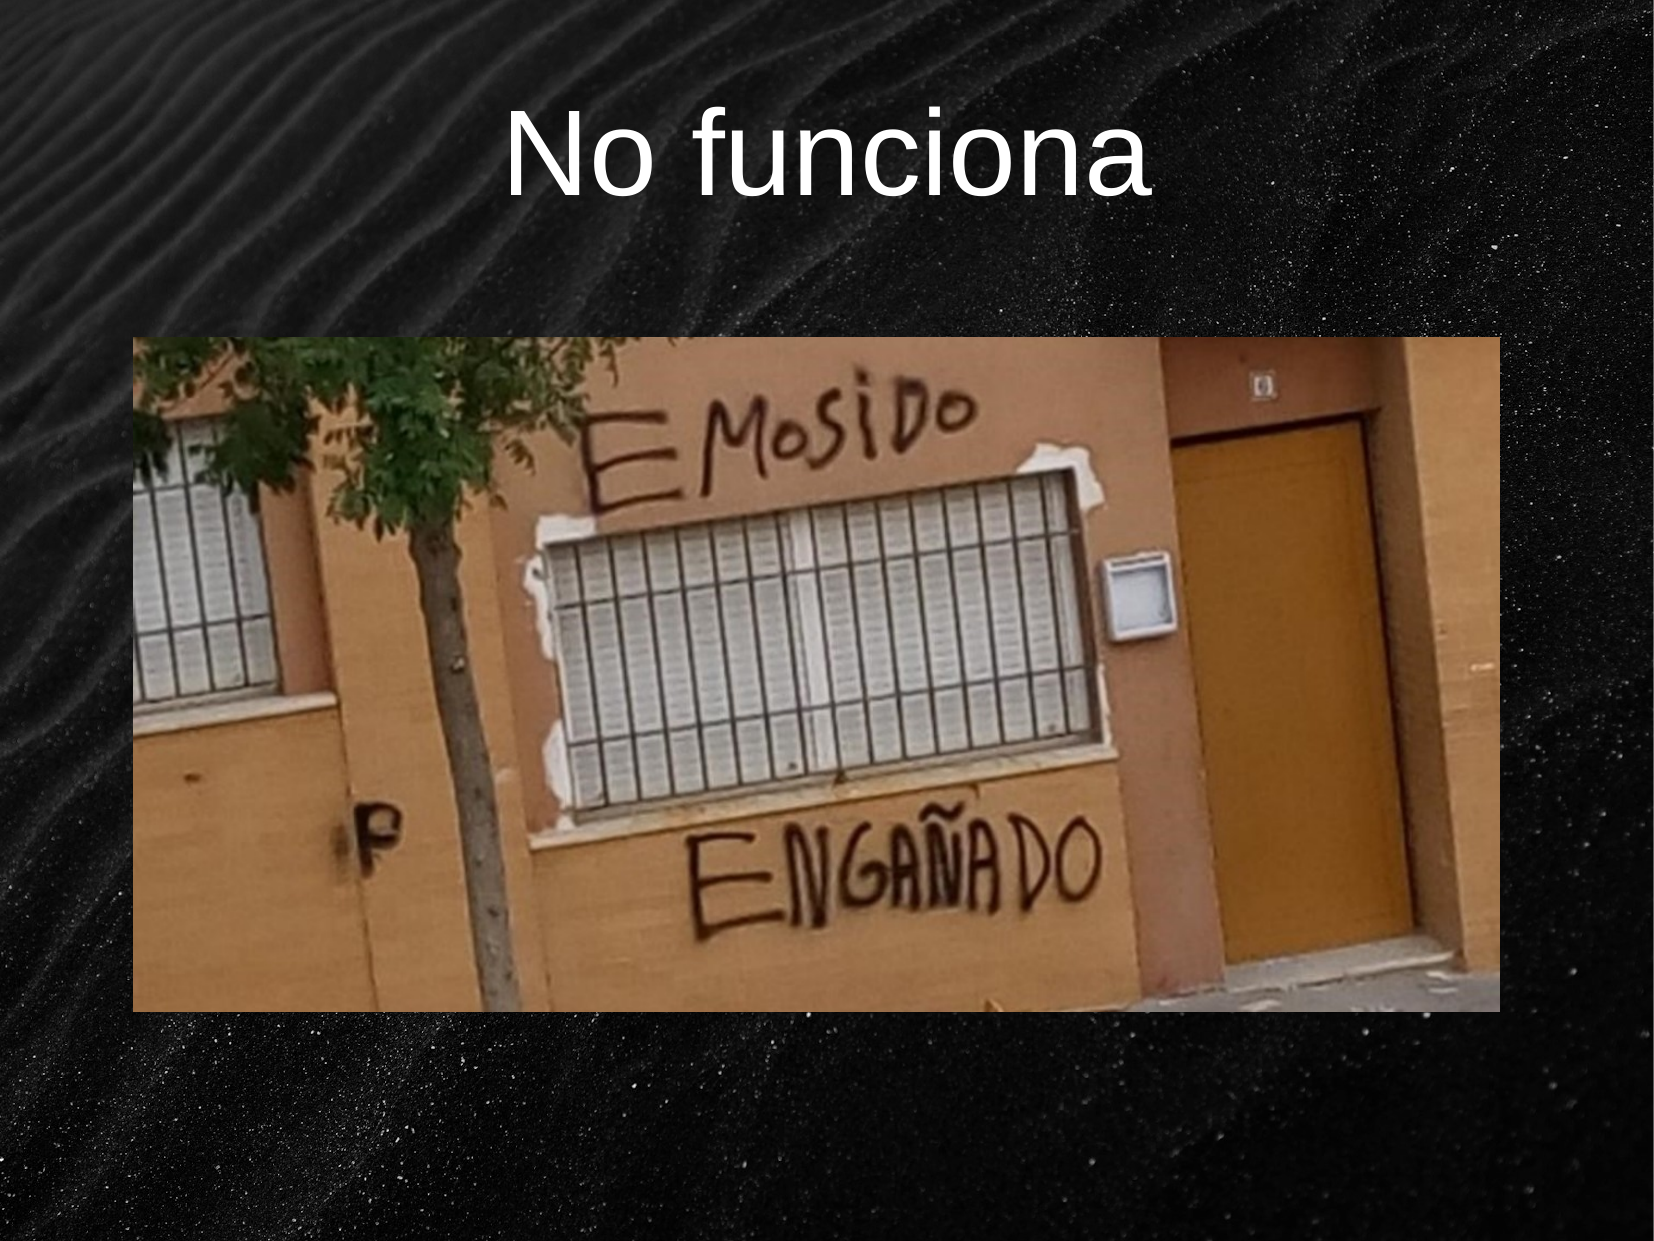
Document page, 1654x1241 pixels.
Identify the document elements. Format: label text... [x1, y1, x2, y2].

picture [0, 0, 1654, 1241]
title No funciona [82, 49, 1571, 257]
